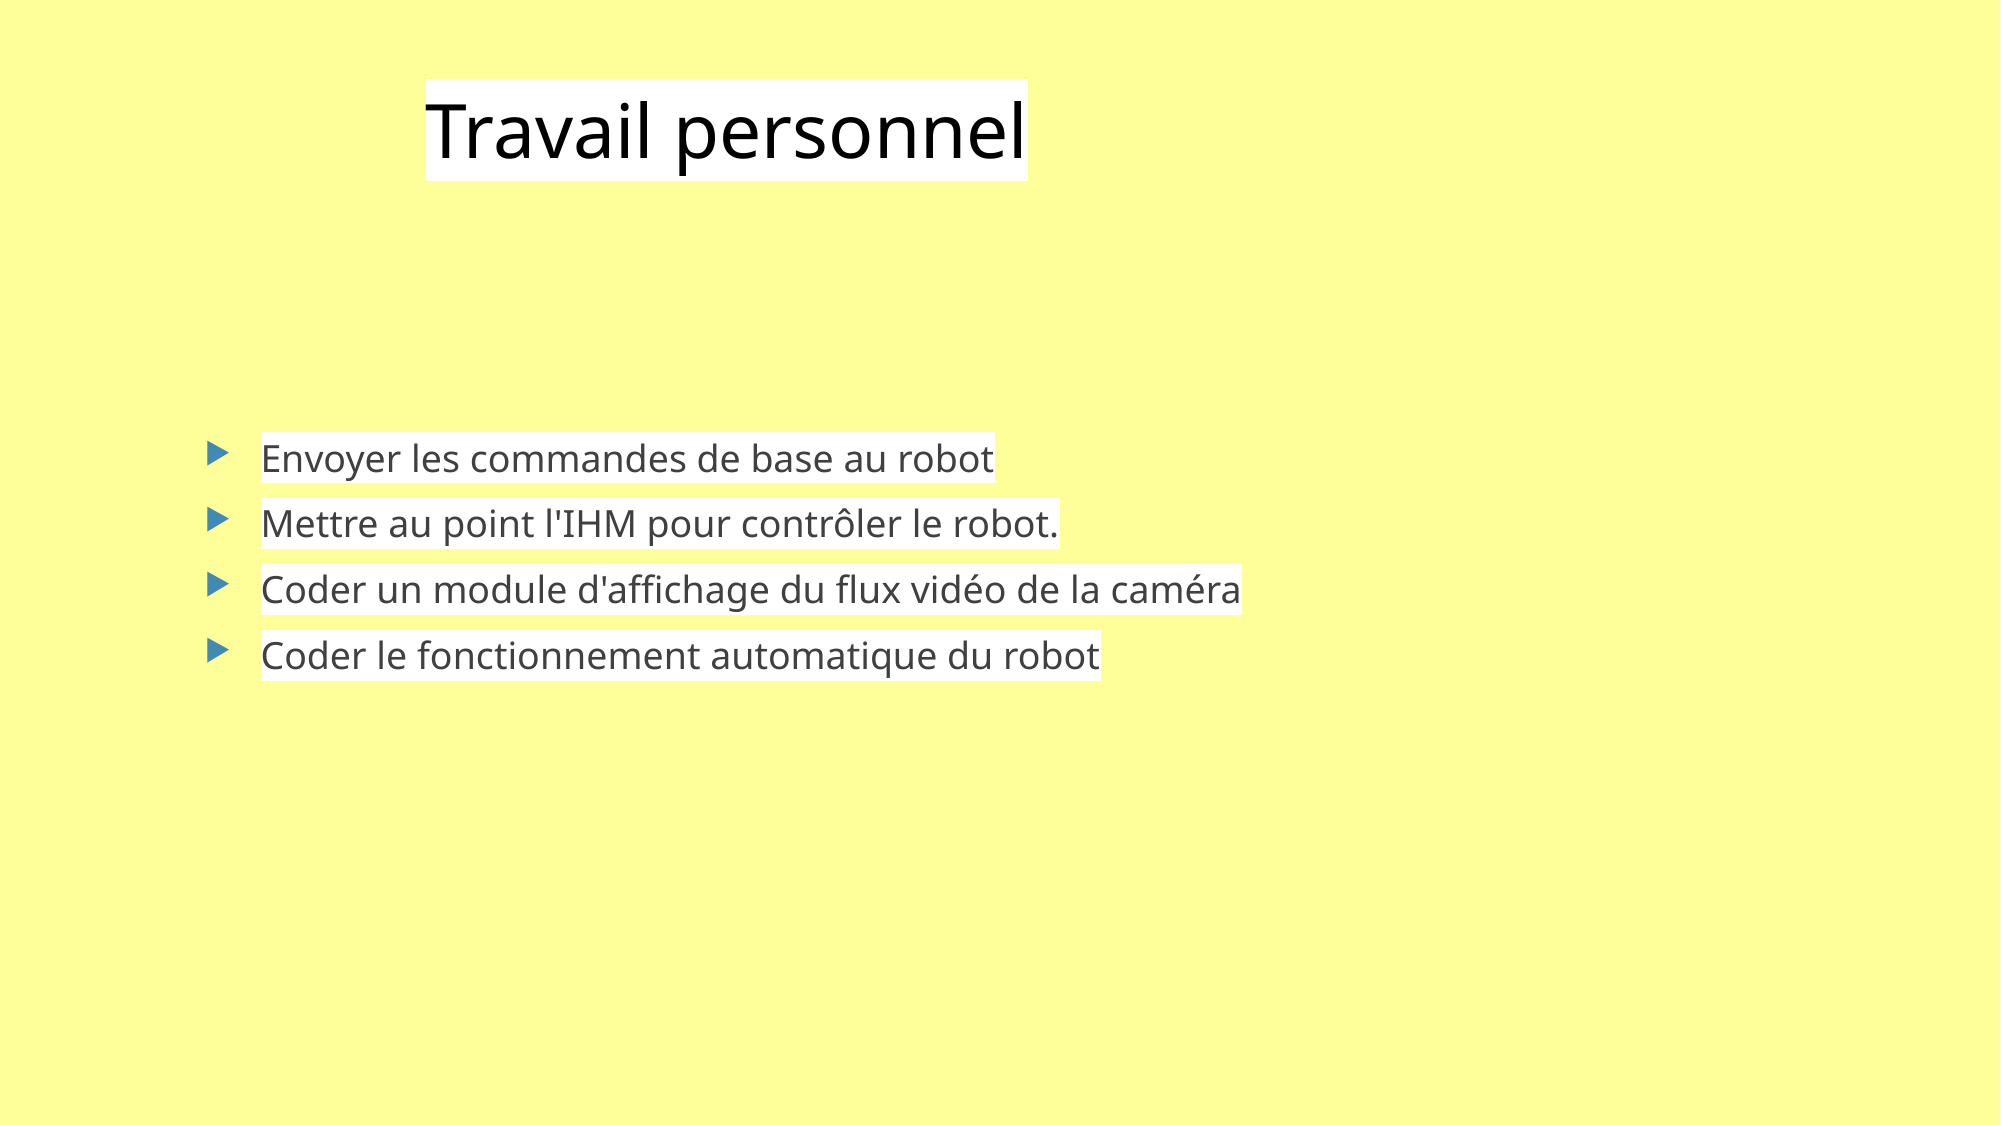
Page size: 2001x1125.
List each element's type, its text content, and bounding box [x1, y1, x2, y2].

list Envoyer les commandes de base au robot Mettre au point l'IHM pour contrôler le robot. Coder un module d'affichage du flux vidéo de la caméra Coder le fonctionnement automatique du robot [189, 427, 1638, 988]
title Travail personnel [189, 70, 1627, 187]
